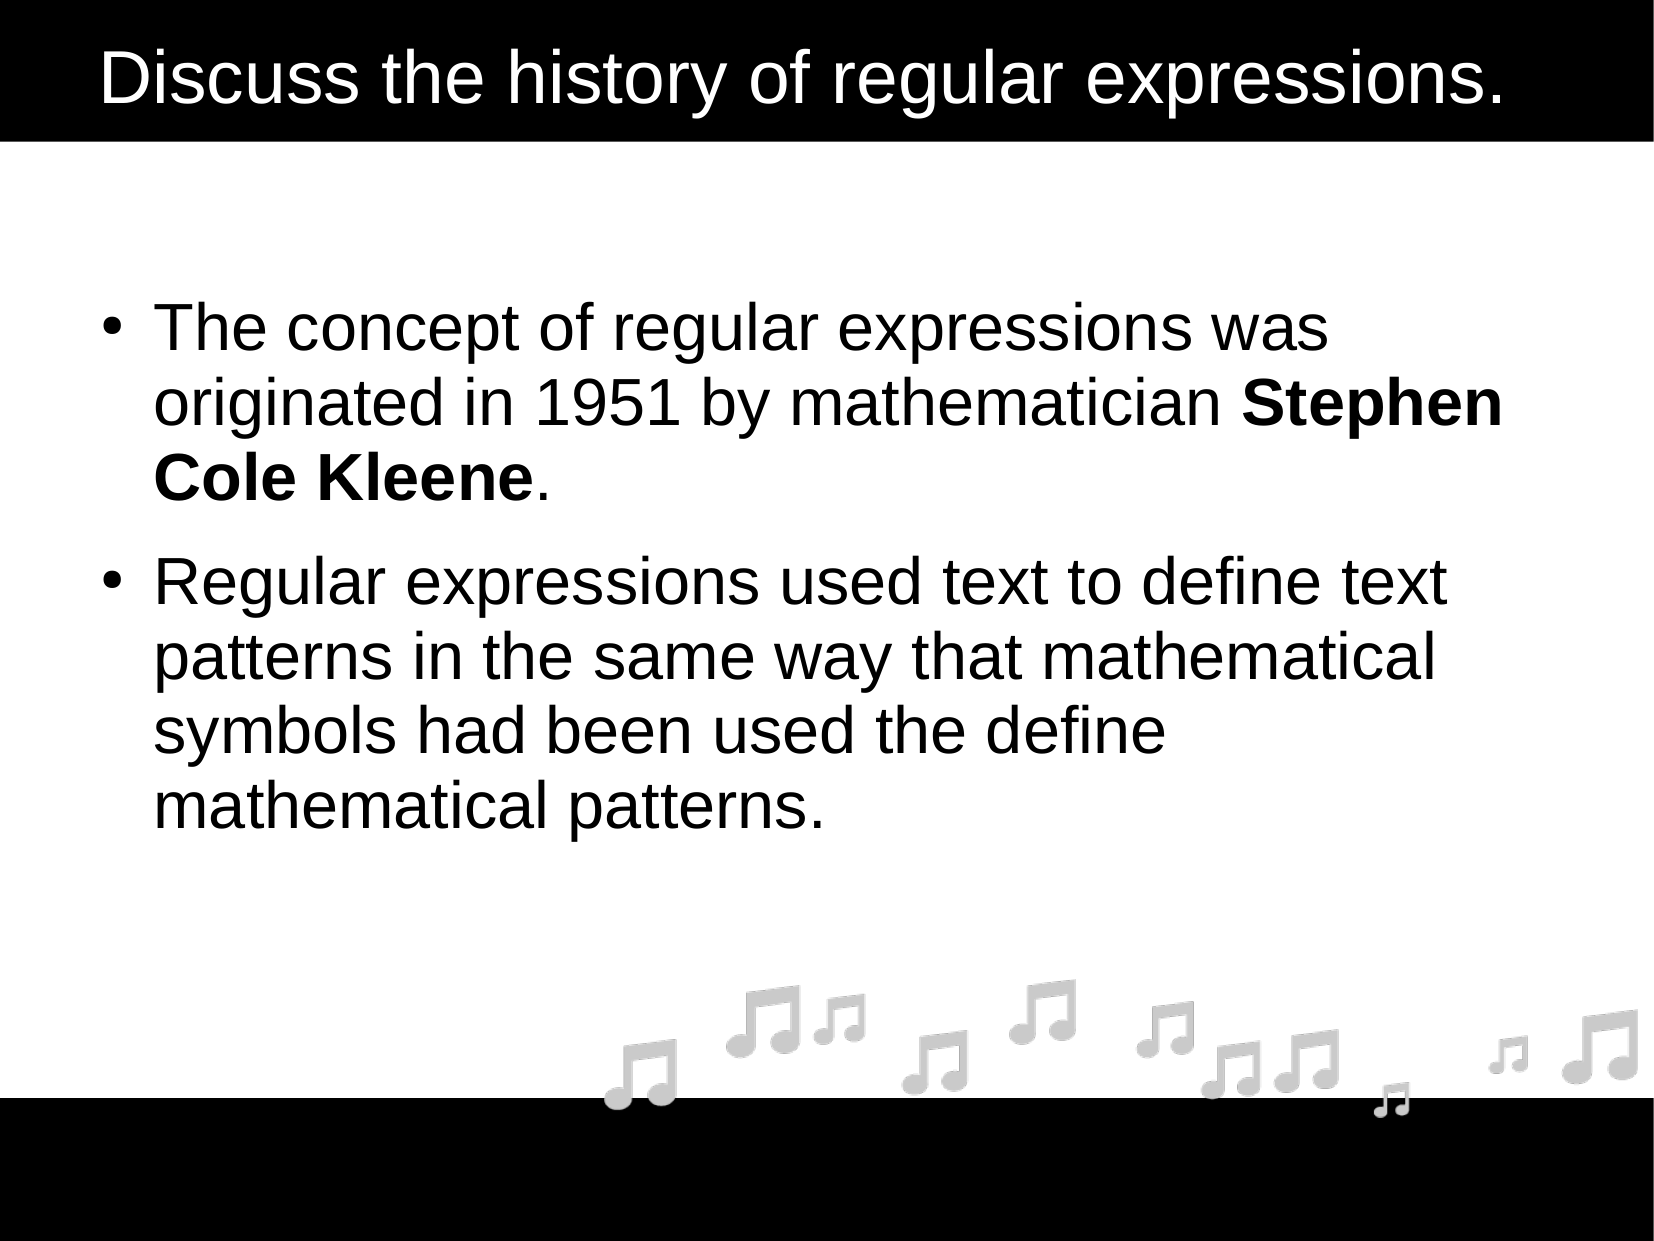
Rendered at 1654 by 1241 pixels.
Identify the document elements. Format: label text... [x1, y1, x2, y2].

list The concept of regular expressions was originated in 1951 by mathematician Stephen Cole Kleene. Regular expressions used text to define text patterns in the same way that mathematical symbols had been used the define mathematical patterns. [82, 290, 1571, 1010]
title Discuss the history of regular expressions. [59, 8, 1548, 148]
